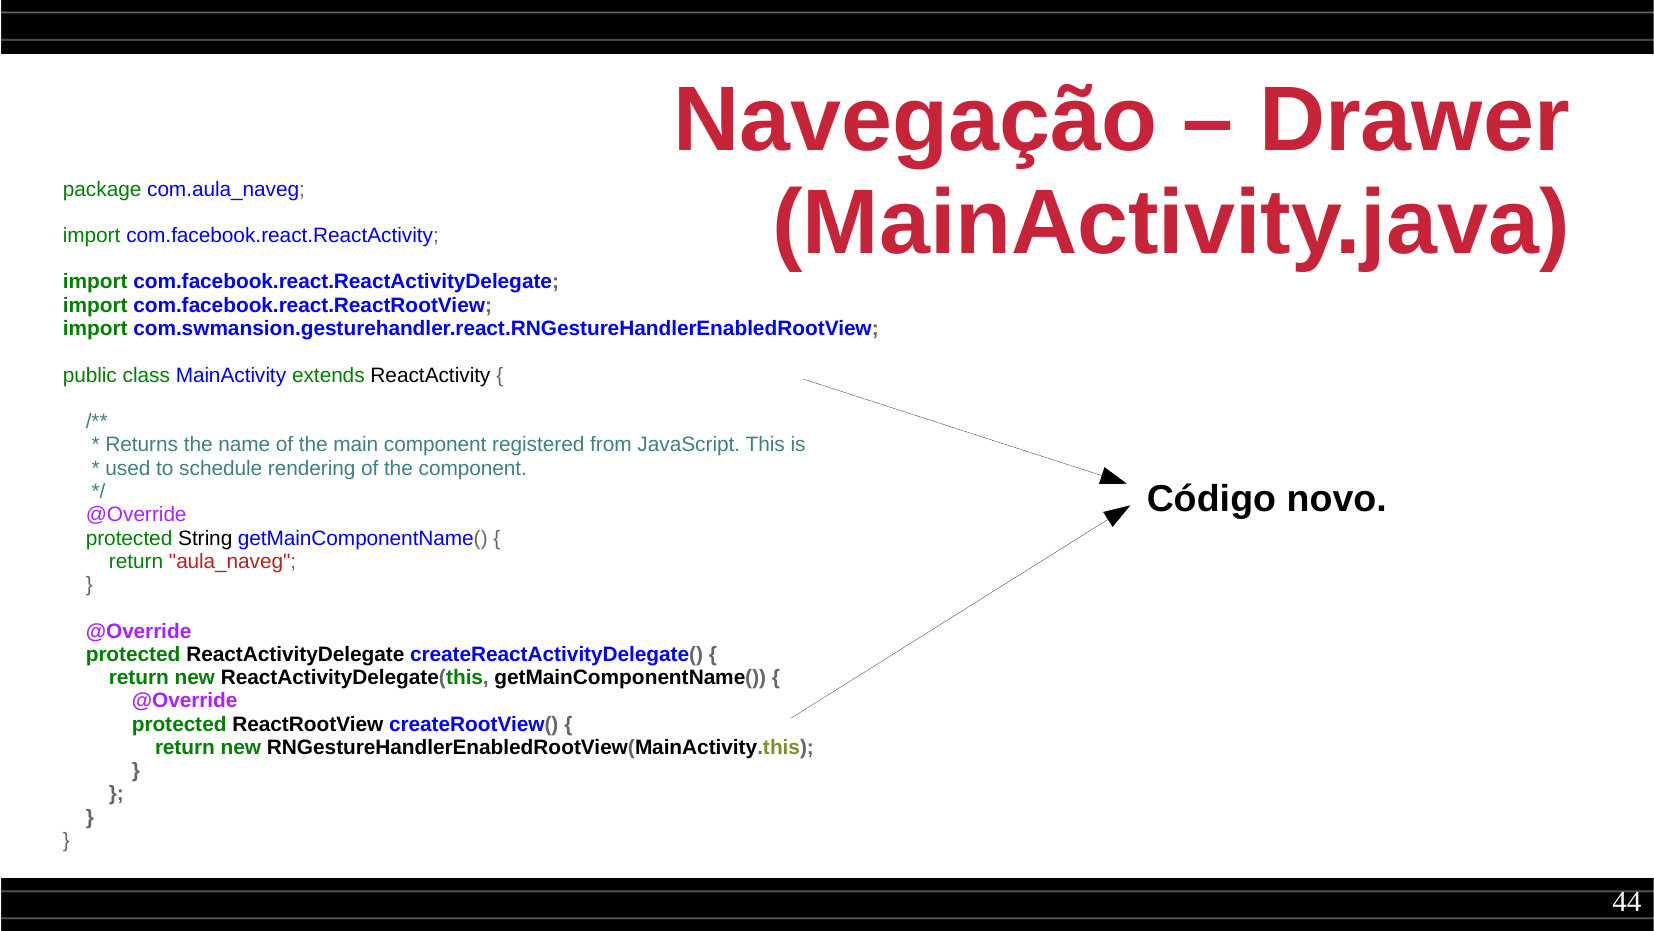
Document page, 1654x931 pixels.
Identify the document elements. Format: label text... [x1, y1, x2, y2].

text_box [48, 86, 1475, 818]
text_box Código novo. [1132, 470, 1403, 528]
text_box package com.aula_naveg; import com.facebook.react.ReactActivity; import com.facebook.react.ReactActivityDelegate; import com.facebook.react.ReactRootView; import com.swmansion.gesturehandler.react.RNGestureHandlerEnabledRootView; public class MainActivity extends ReactActivity { /** * Returns the name of the main component registered from JavaScript. This is * used to schedule rendering of the component. */ @Override protected String getMainComponentName() { return "aula_naveg"; } @Override protected ReactActivityDelegate createReactActivityDelegate() { return new ReactActivityDelegate(this, getMainComponentName()) { @Override protected ReactRootView createRootView() { return new RNGestureHandlerEnabledRootView(MainActivity.this); } }; } } [48, 169, 894, 860]
title Navegação – Drawer (MainActivity.java) [82, 67, 1571, 273]
picture [1, 878, 1654, 931]
picture [1, 0, 1654, 54]
